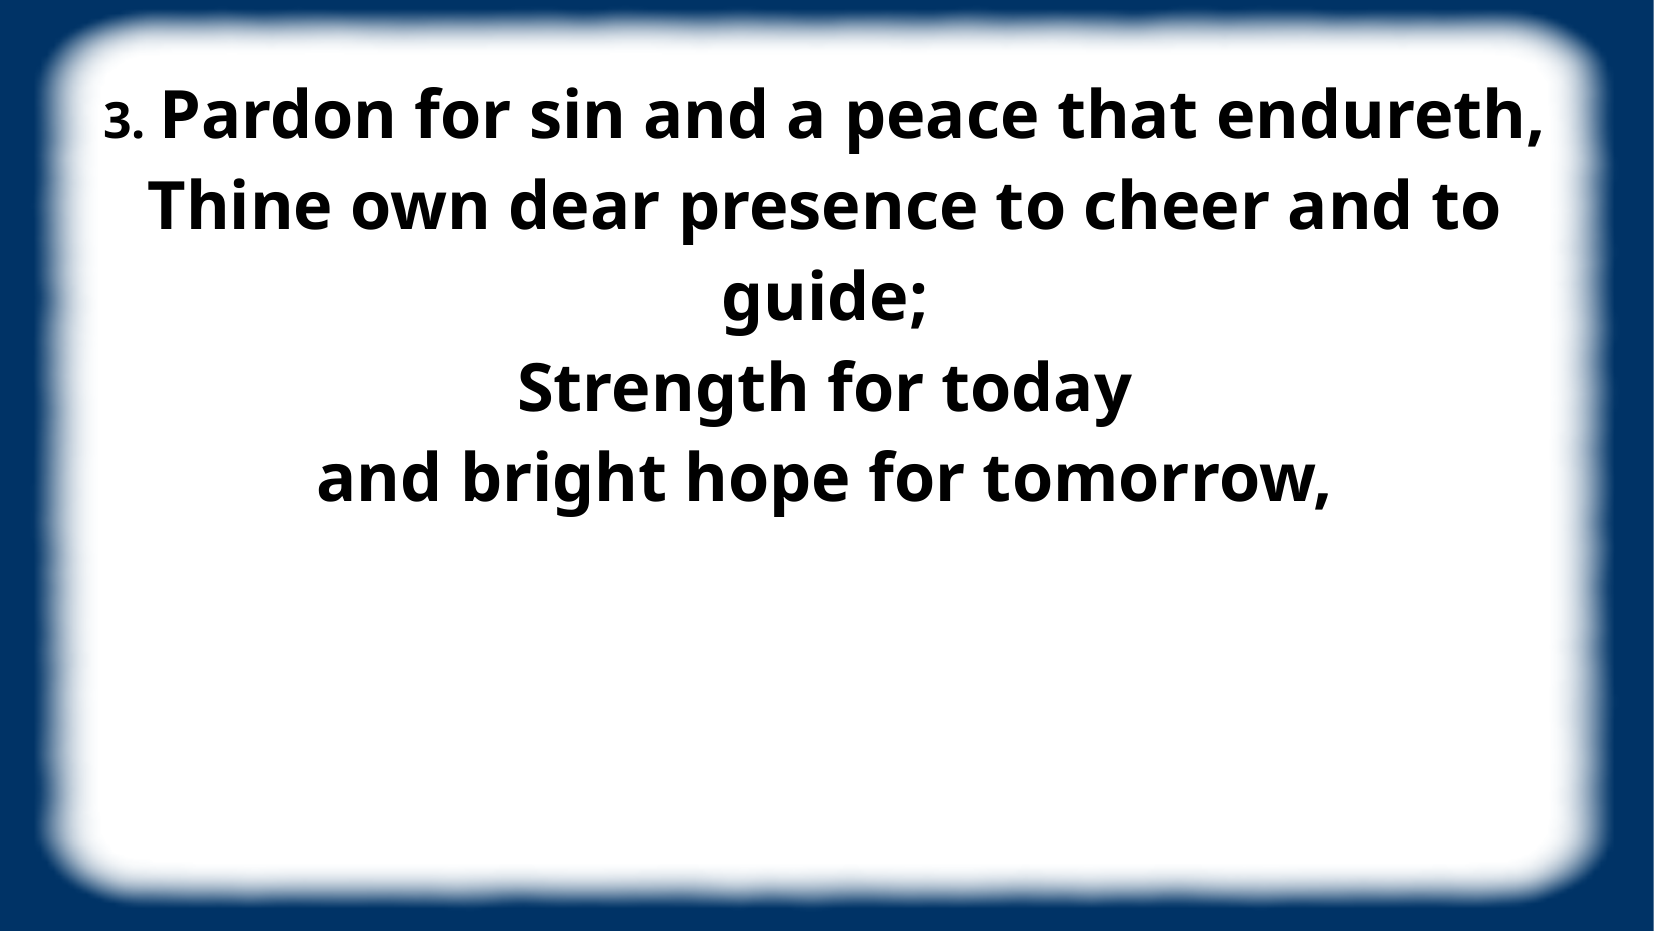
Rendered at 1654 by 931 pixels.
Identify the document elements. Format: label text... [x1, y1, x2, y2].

picture [0, 0, 1654, 931]
text_box 3. Pardon for sin and a peace that endureth, Thine own dear presence to cheer and to guide; Strength for today and bright hope for tomorrow, [45, 60, 1606, 451]
